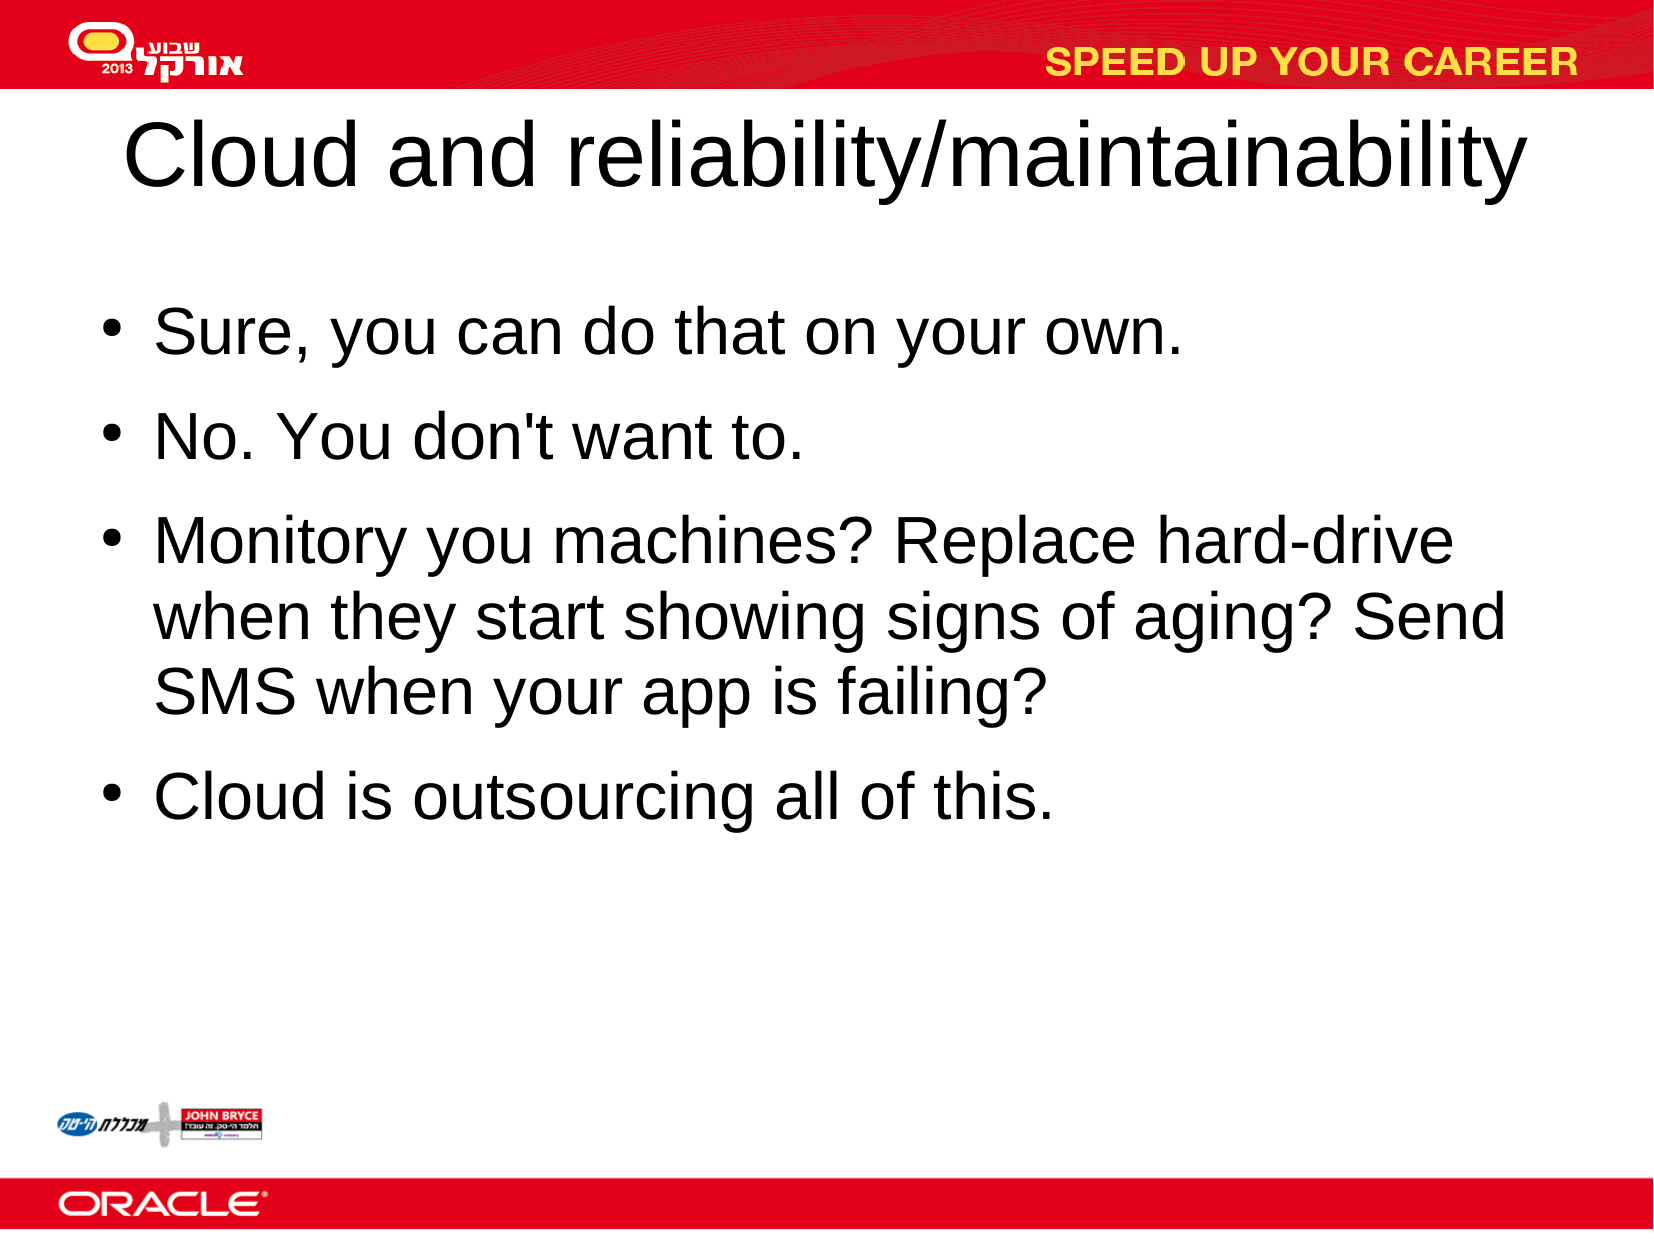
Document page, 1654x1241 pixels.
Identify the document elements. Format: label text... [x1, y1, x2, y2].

title Cloud and reliability/maintainability [82, 49, 1571, 257]
list Sure, you can do that on your own. No. You don't want to. Monitory you machines? Replace hard-drive when they start showing signs of aging? Send SMS when your app is failing? Cloud is outsourcing all of this. [82, 290, 1538, 1010]
picture [0, 1087, 1653, 1240]
picture [0, 0, 1654, 89]
